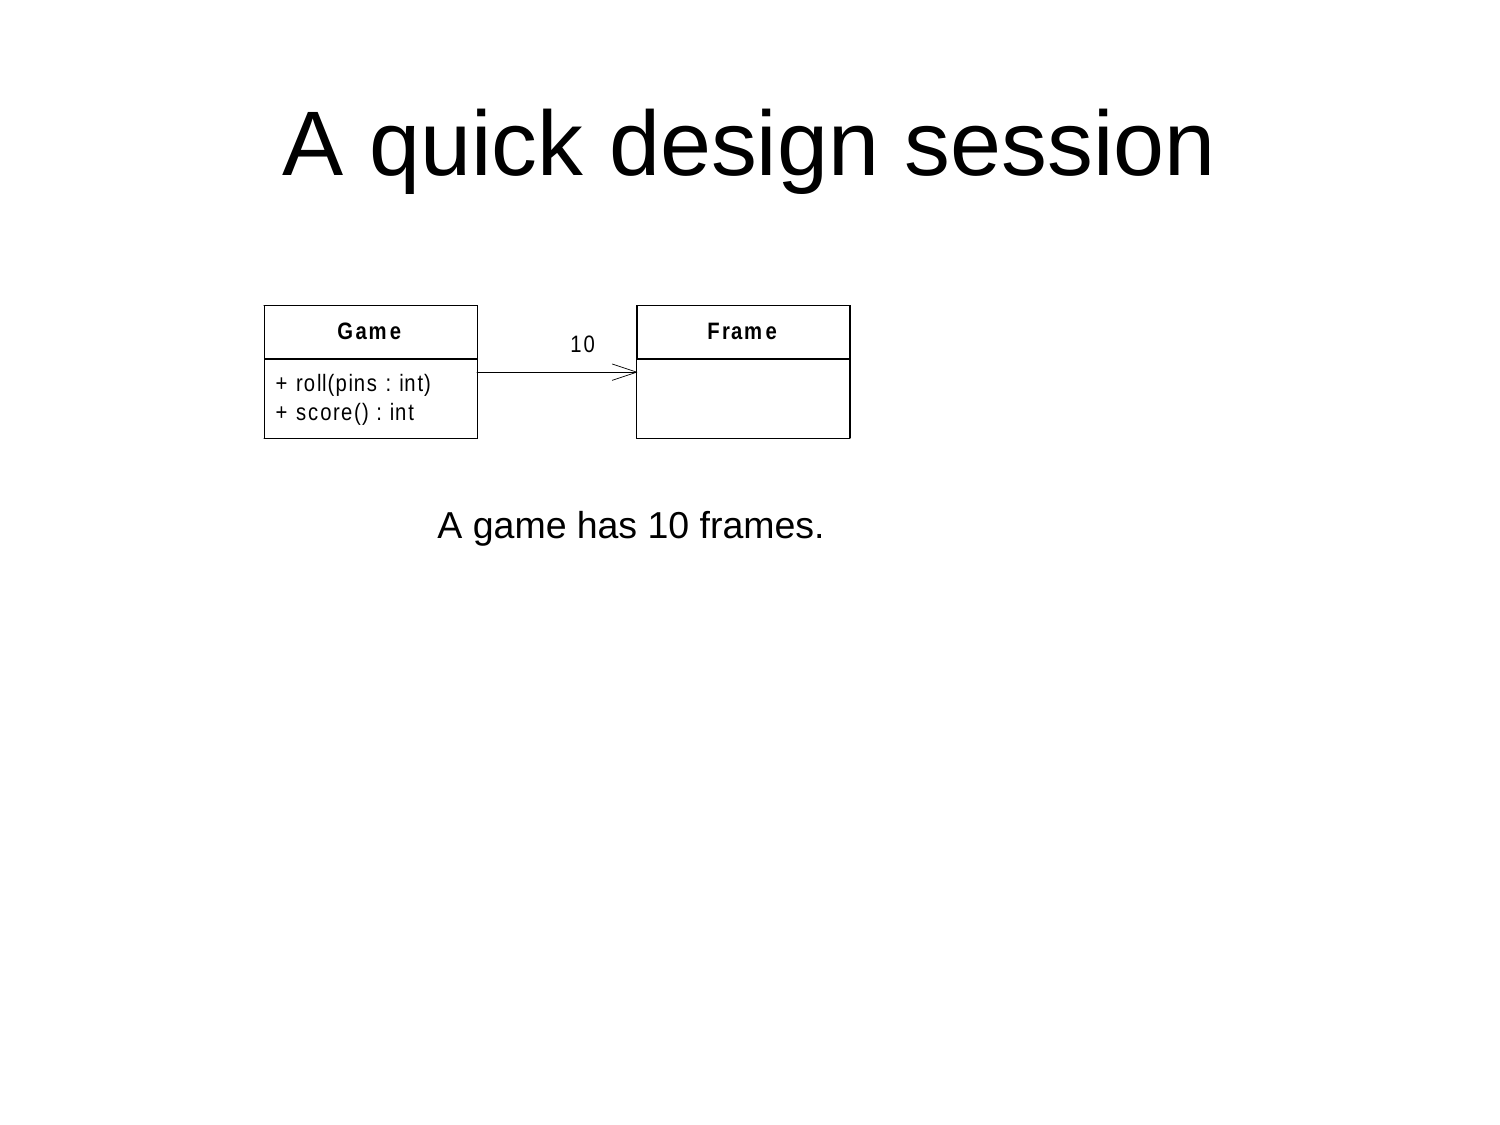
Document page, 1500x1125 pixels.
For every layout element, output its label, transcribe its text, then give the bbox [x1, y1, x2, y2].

chart [262, 200, 1225, 720]
title A quick design session [75, 45, 1426, 233]
text_box A game has 10 frames. [422, 493, 840, 554]
